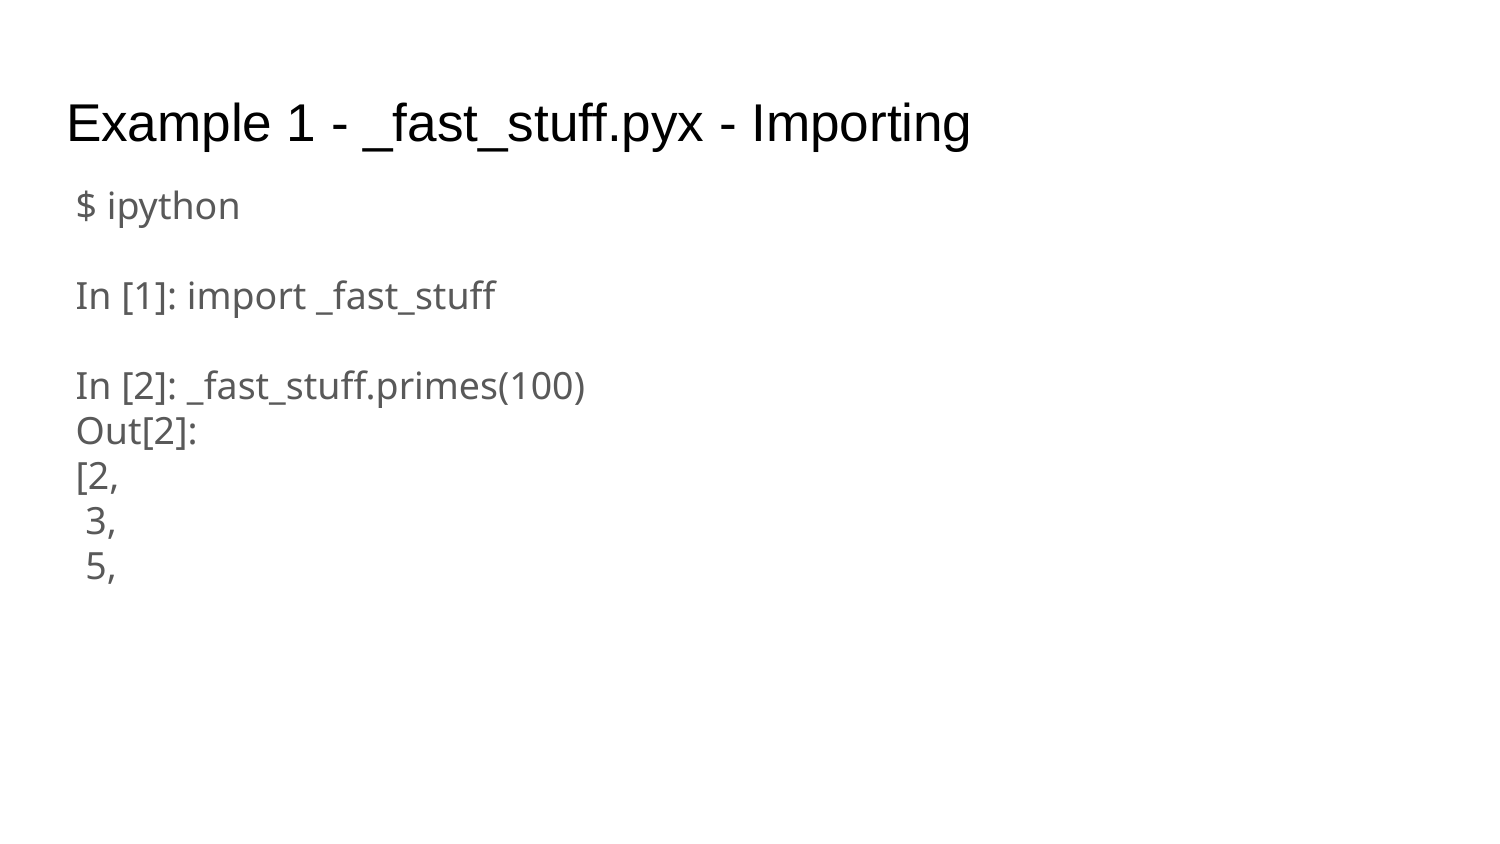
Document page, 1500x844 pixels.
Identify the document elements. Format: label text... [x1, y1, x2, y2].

title Example 1 - _fast_stuff.pyx - Importing [51, 72, 1449, 167]
text_box $ ipython In [1]: import _fast_stuff In [2]: _fast_stuff.primes(100) Out[2]: [2, 3, 5, [60, 166, 1377, 602]
